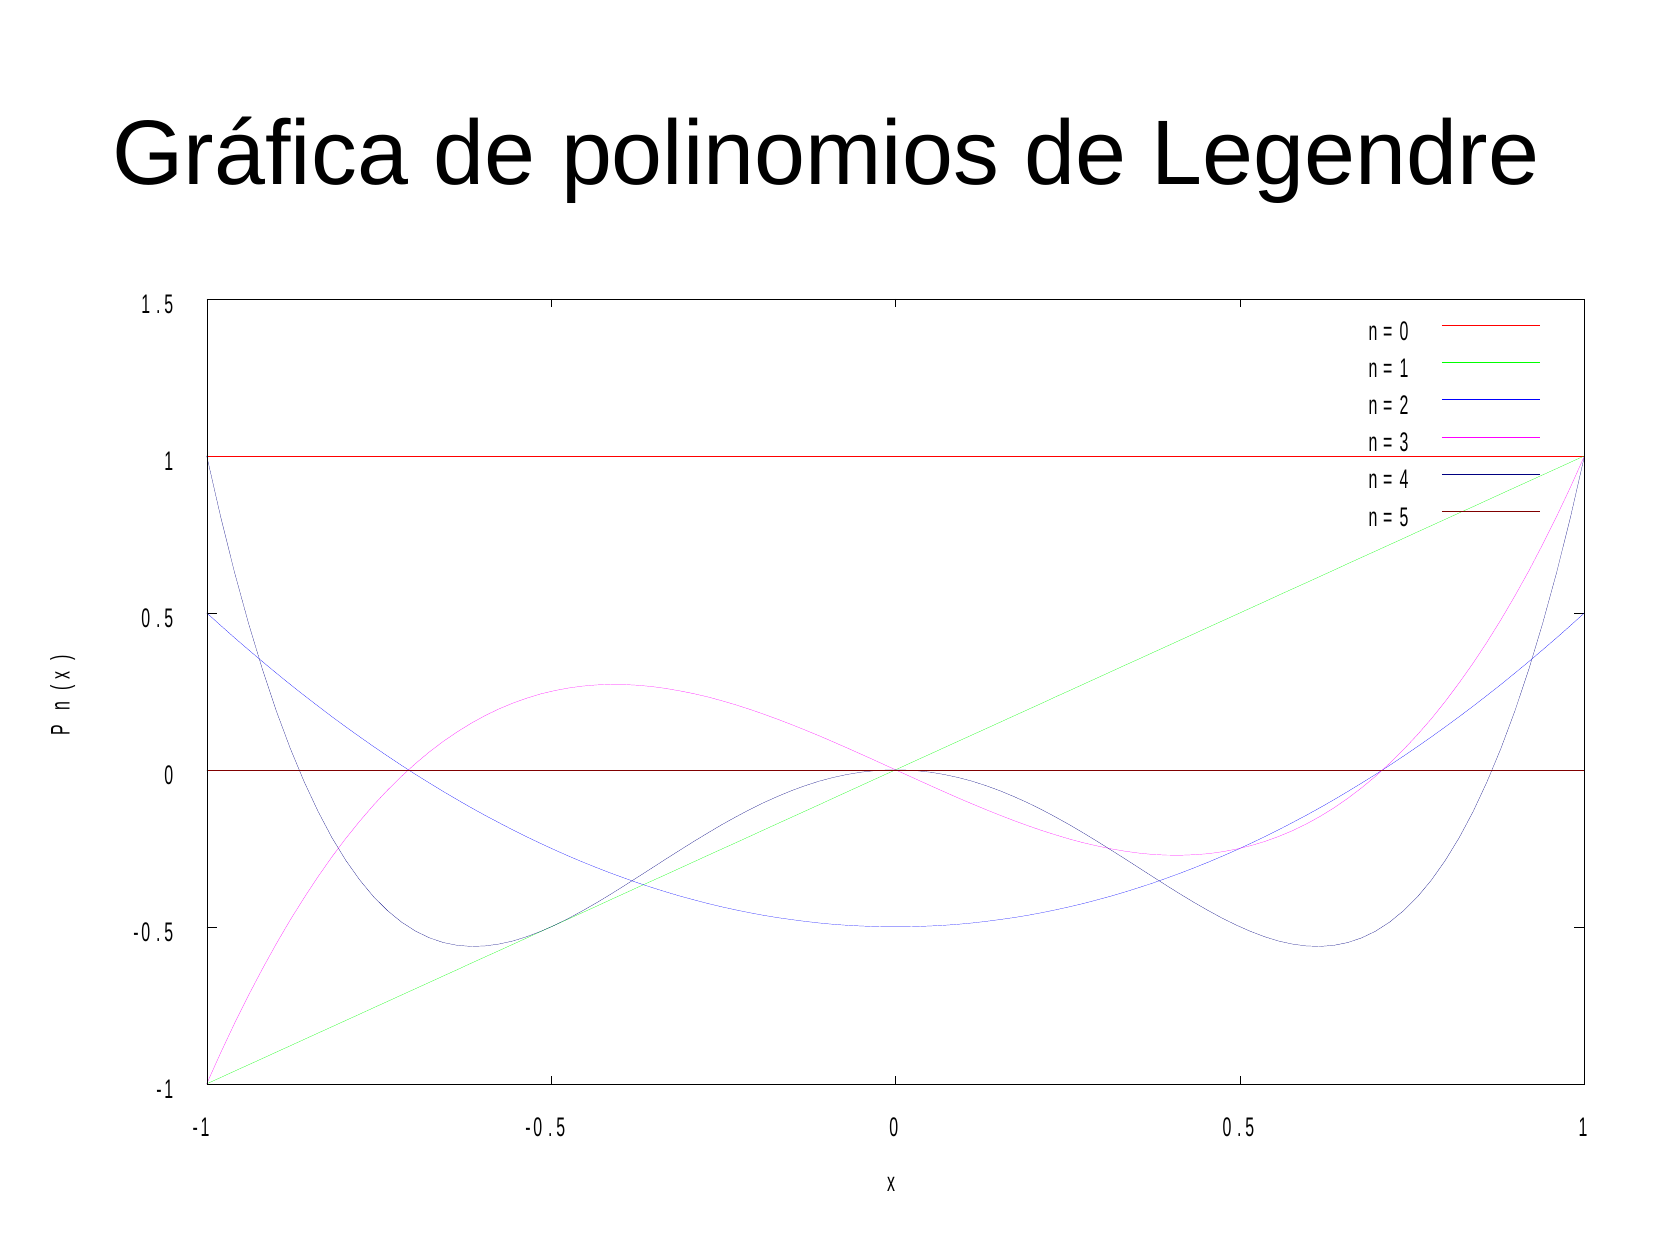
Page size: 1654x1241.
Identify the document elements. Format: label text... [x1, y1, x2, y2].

picture [0, 265, 1654, 1196]
title Gráfica de polinomios de Legendre [82, 56, 1571, 250]
